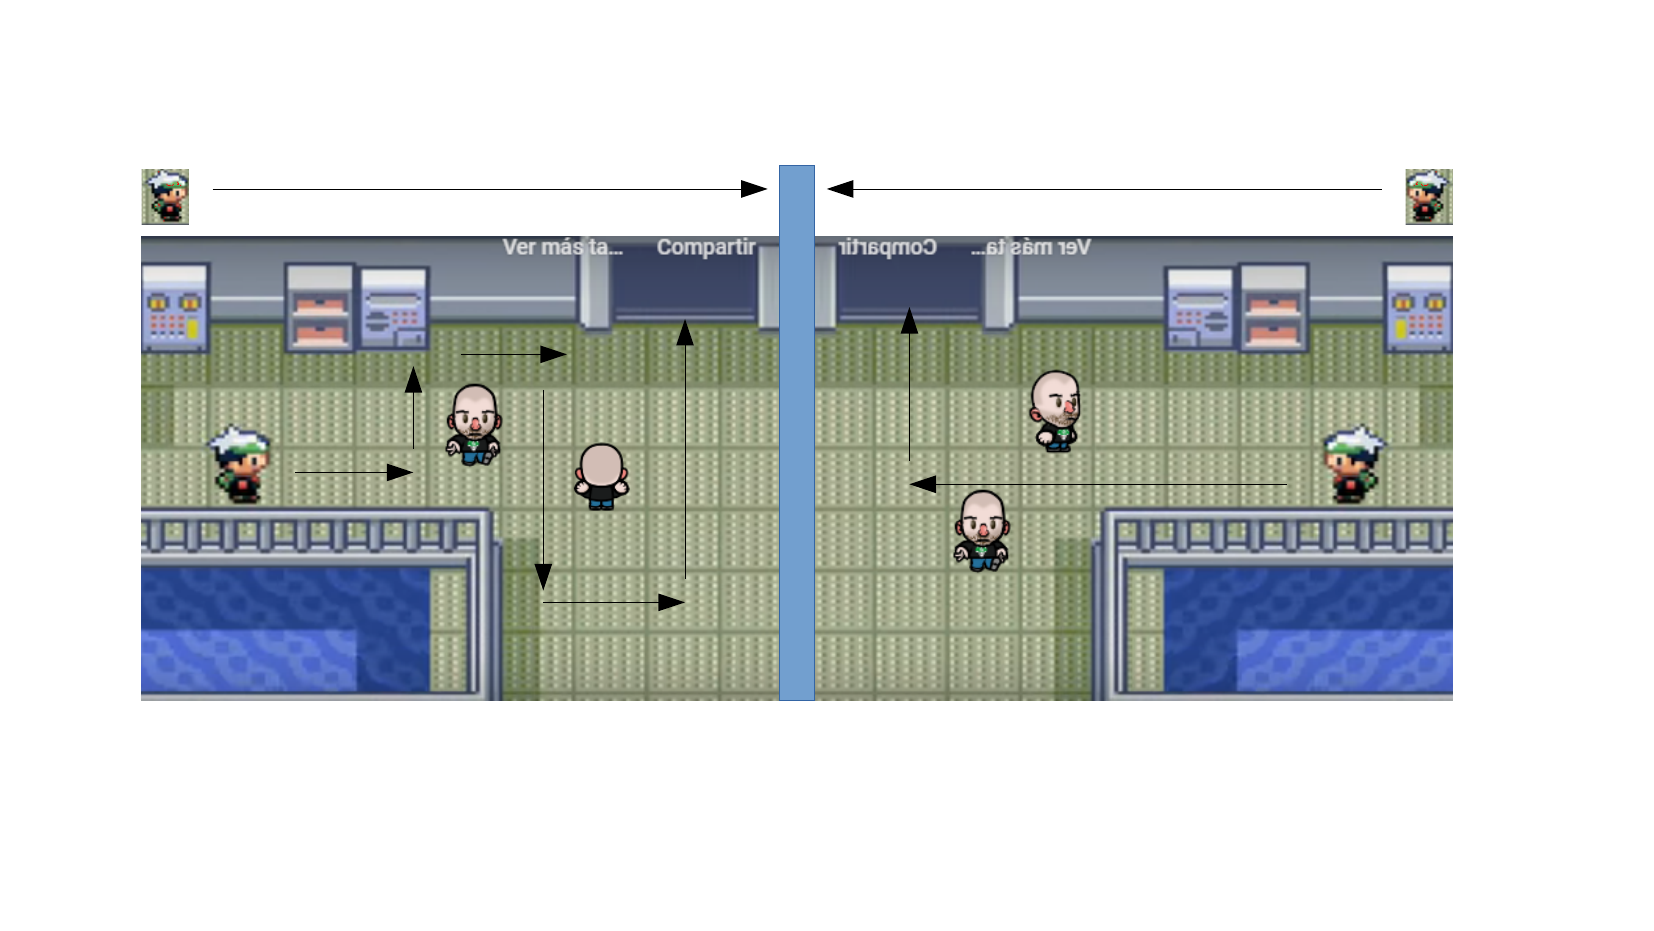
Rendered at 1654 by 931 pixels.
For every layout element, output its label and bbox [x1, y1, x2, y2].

picture [141, 236, 779, 701]
picture [815, 236, 1453, 701]
text_box [779, 165, 815, 701]
picture [141, 169, 189, 225]
picture [1405, 169, 1453, 225]
